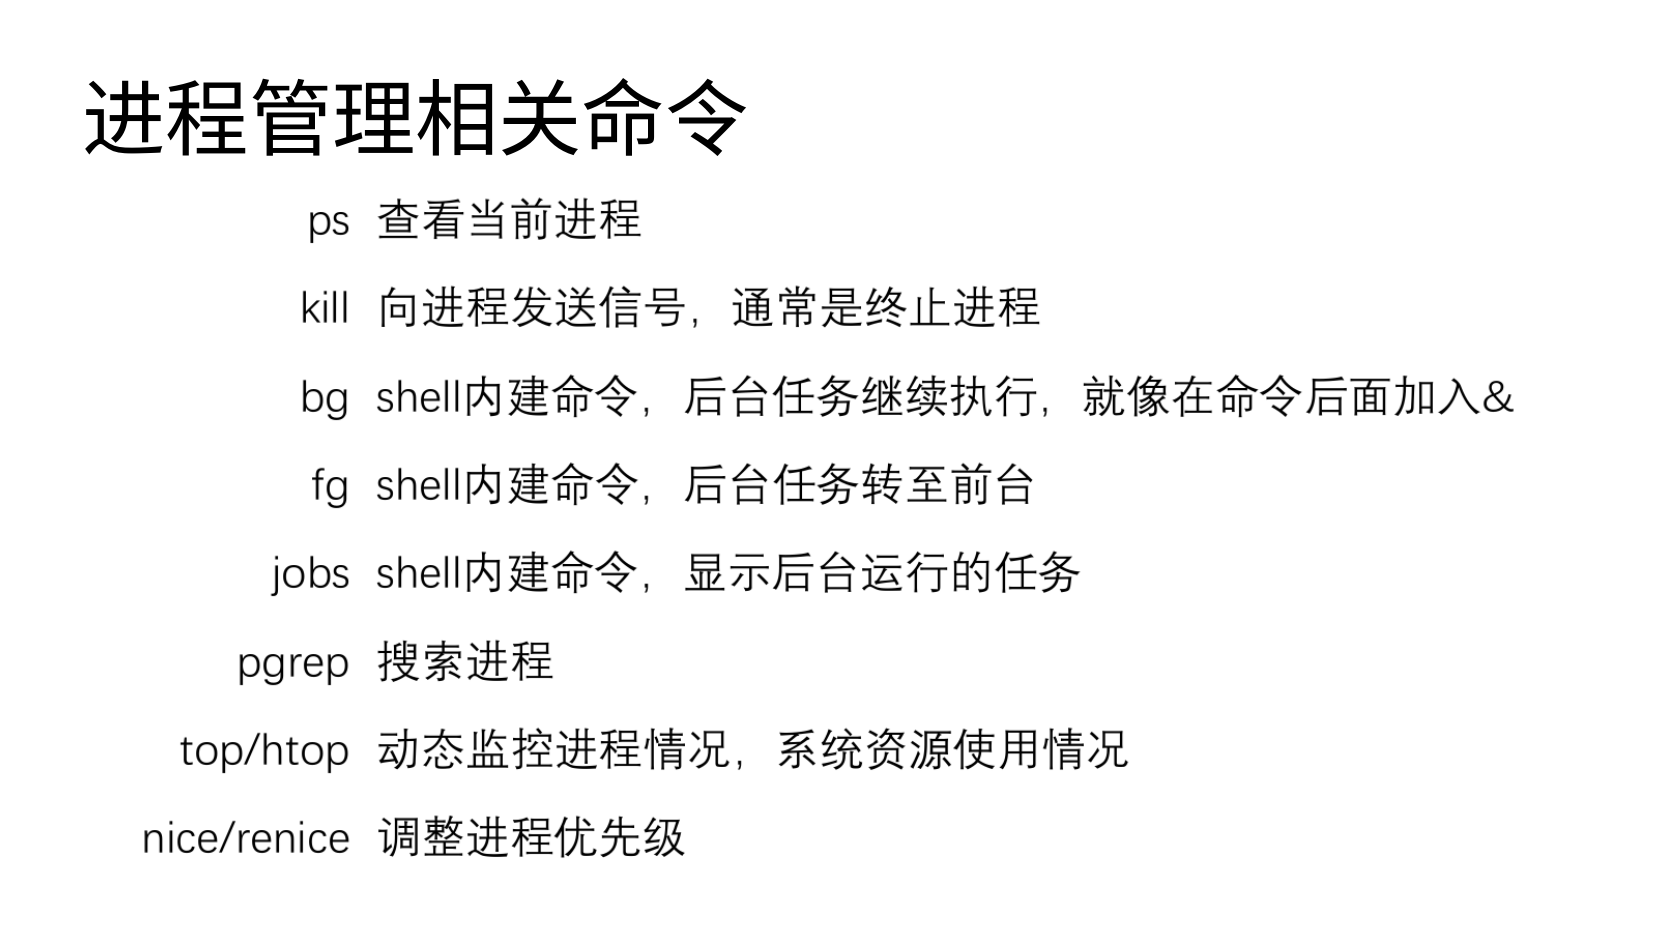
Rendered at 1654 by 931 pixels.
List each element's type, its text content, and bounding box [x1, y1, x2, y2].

picture [105, 182, 1526, 886]
title 进程管理相关命令 [82, 37, 1571, 189]
